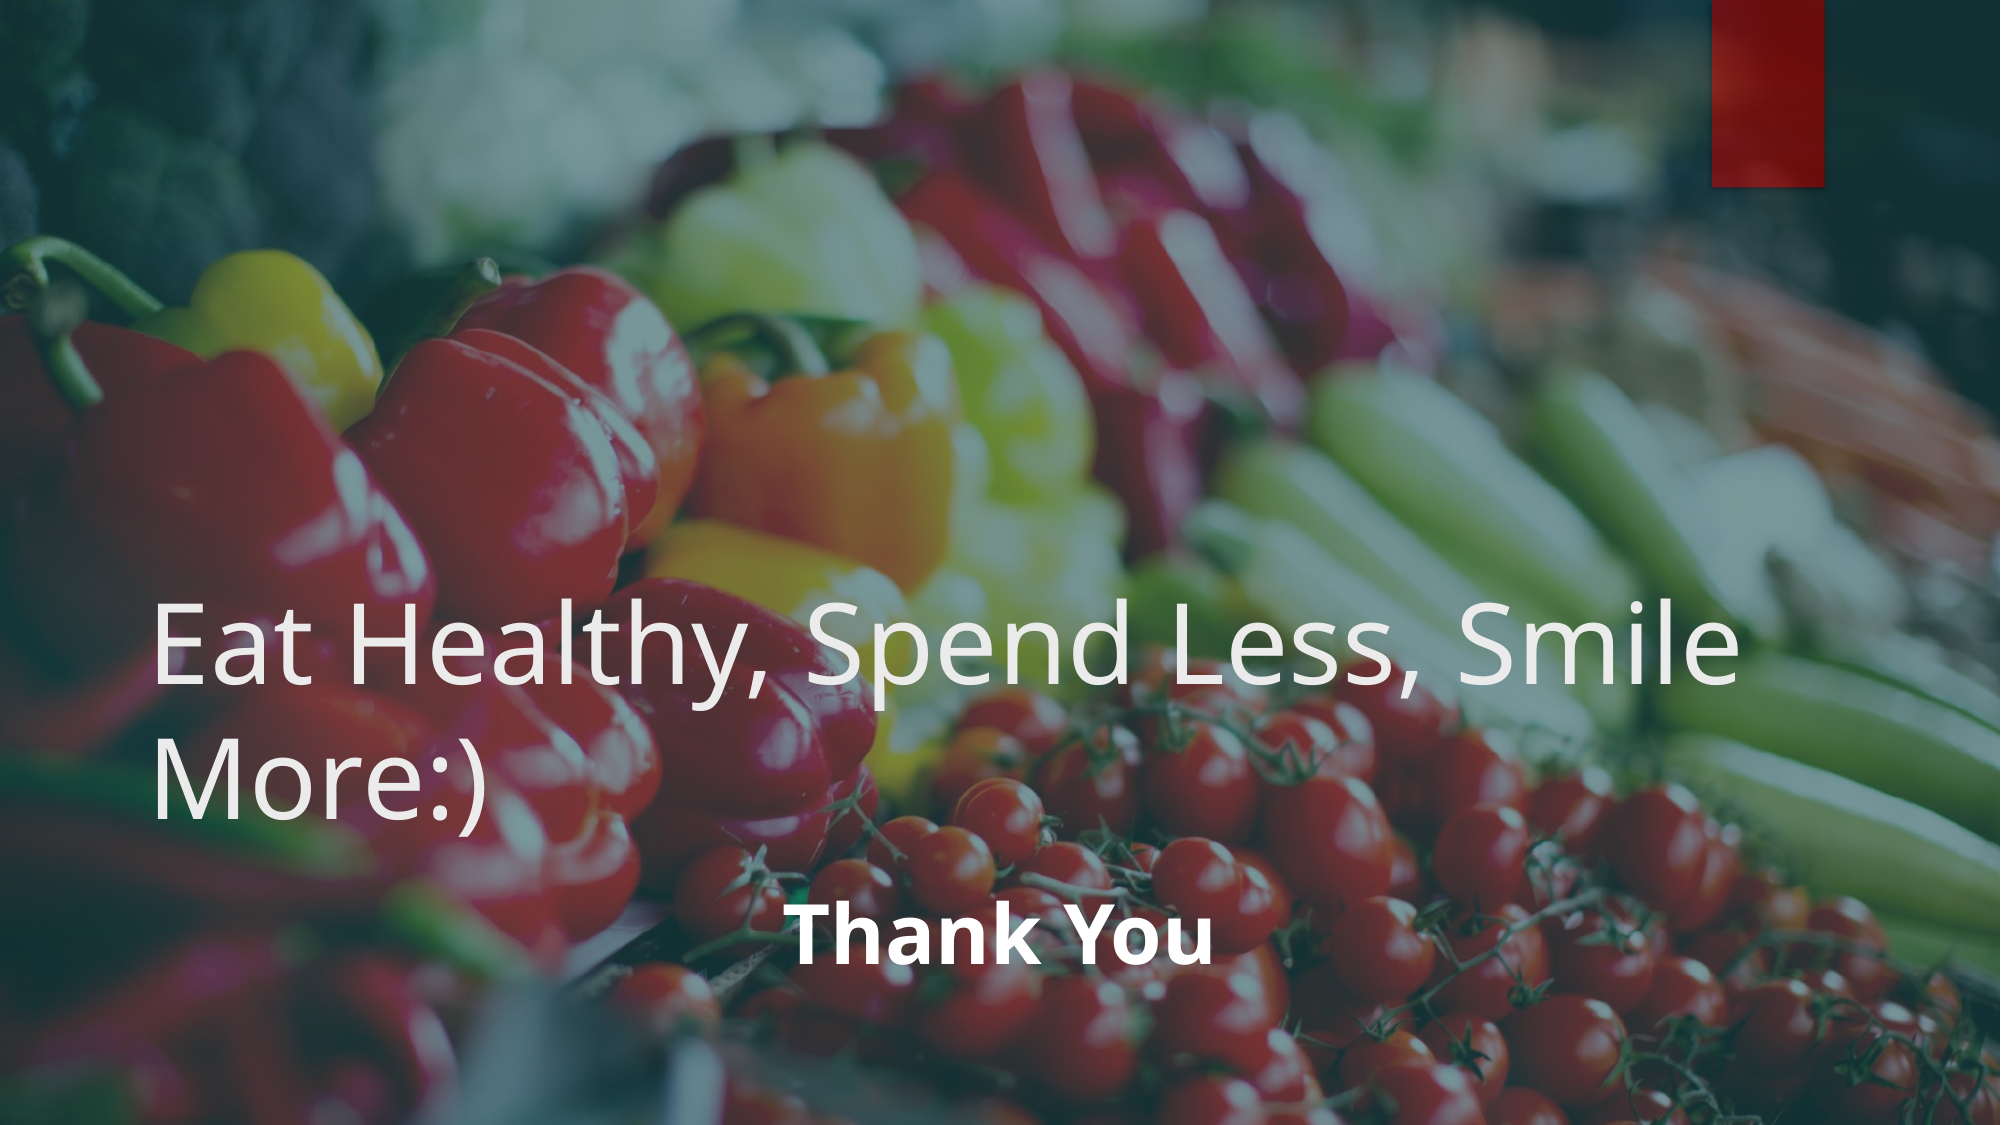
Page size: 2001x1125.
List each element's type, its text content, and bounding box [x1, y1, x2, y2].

text_box Thank You [635, 873, 1364, 989]
picture [0, 0, 2000, 1125]
title Eat Healthy, Spend Less, Smile More:) [132, 237, 1868, 850]
